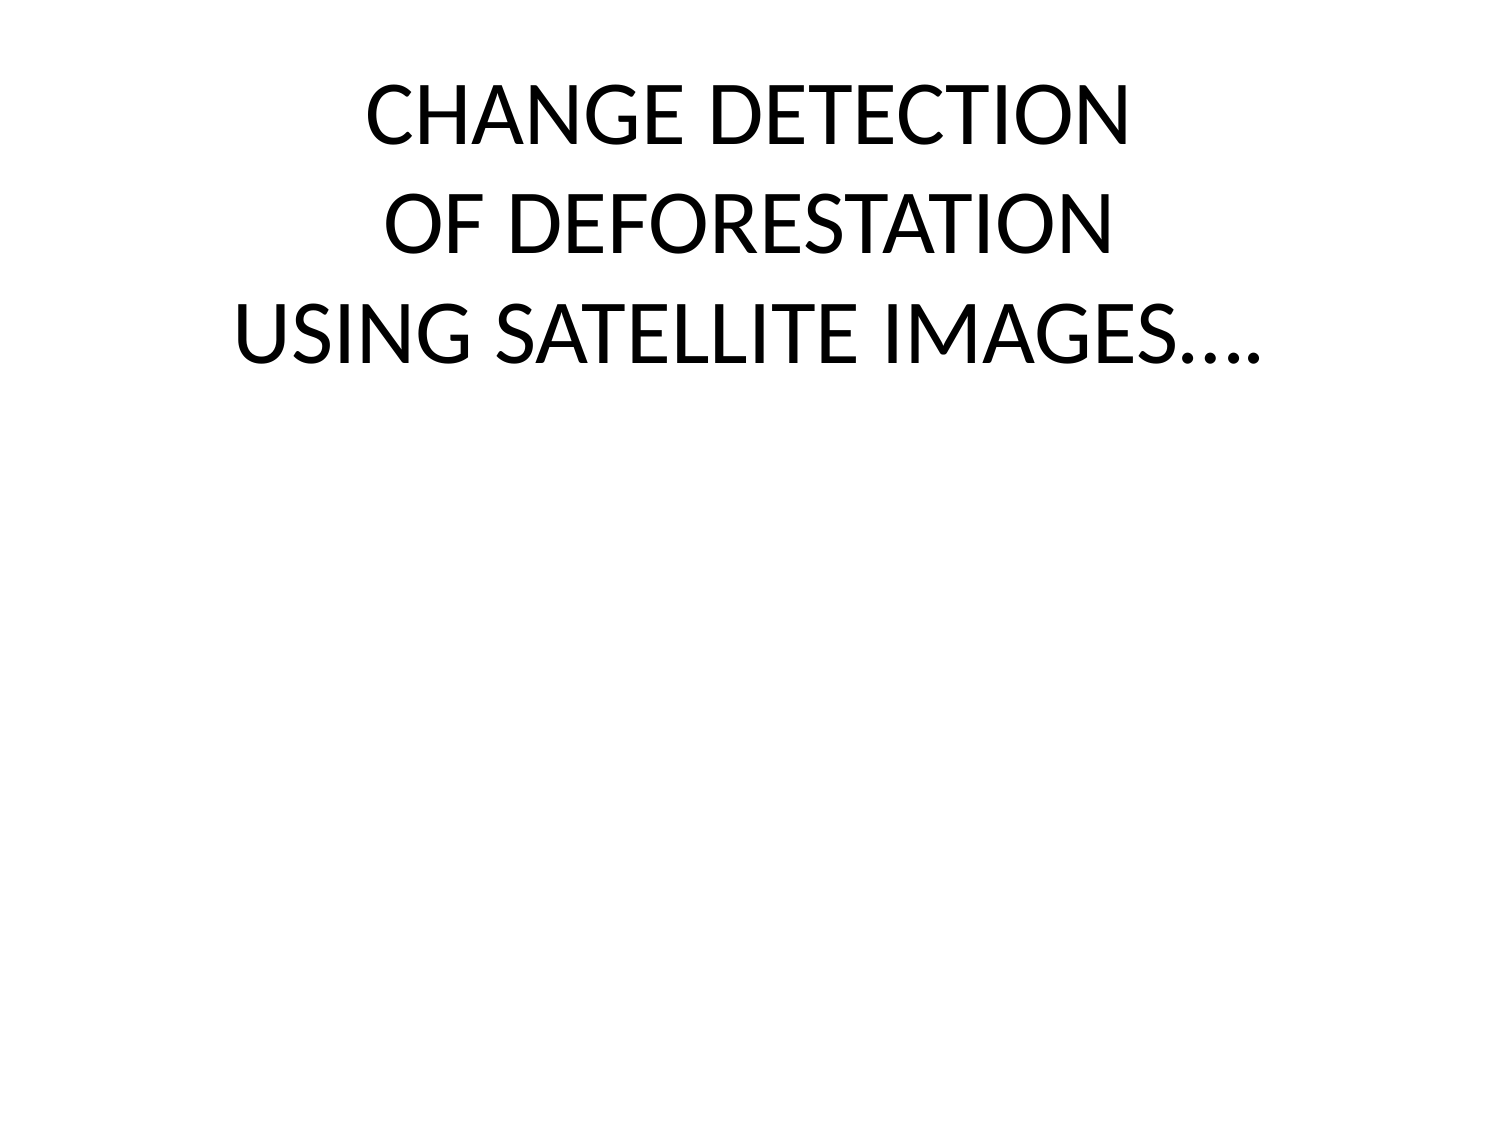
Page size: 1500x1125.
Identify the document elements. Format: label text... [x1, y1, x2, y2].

title CHANGE DETECTION OF DEFORESTATION USING SATELLITE IMAGES…. [75, 45, 1425, 663]
